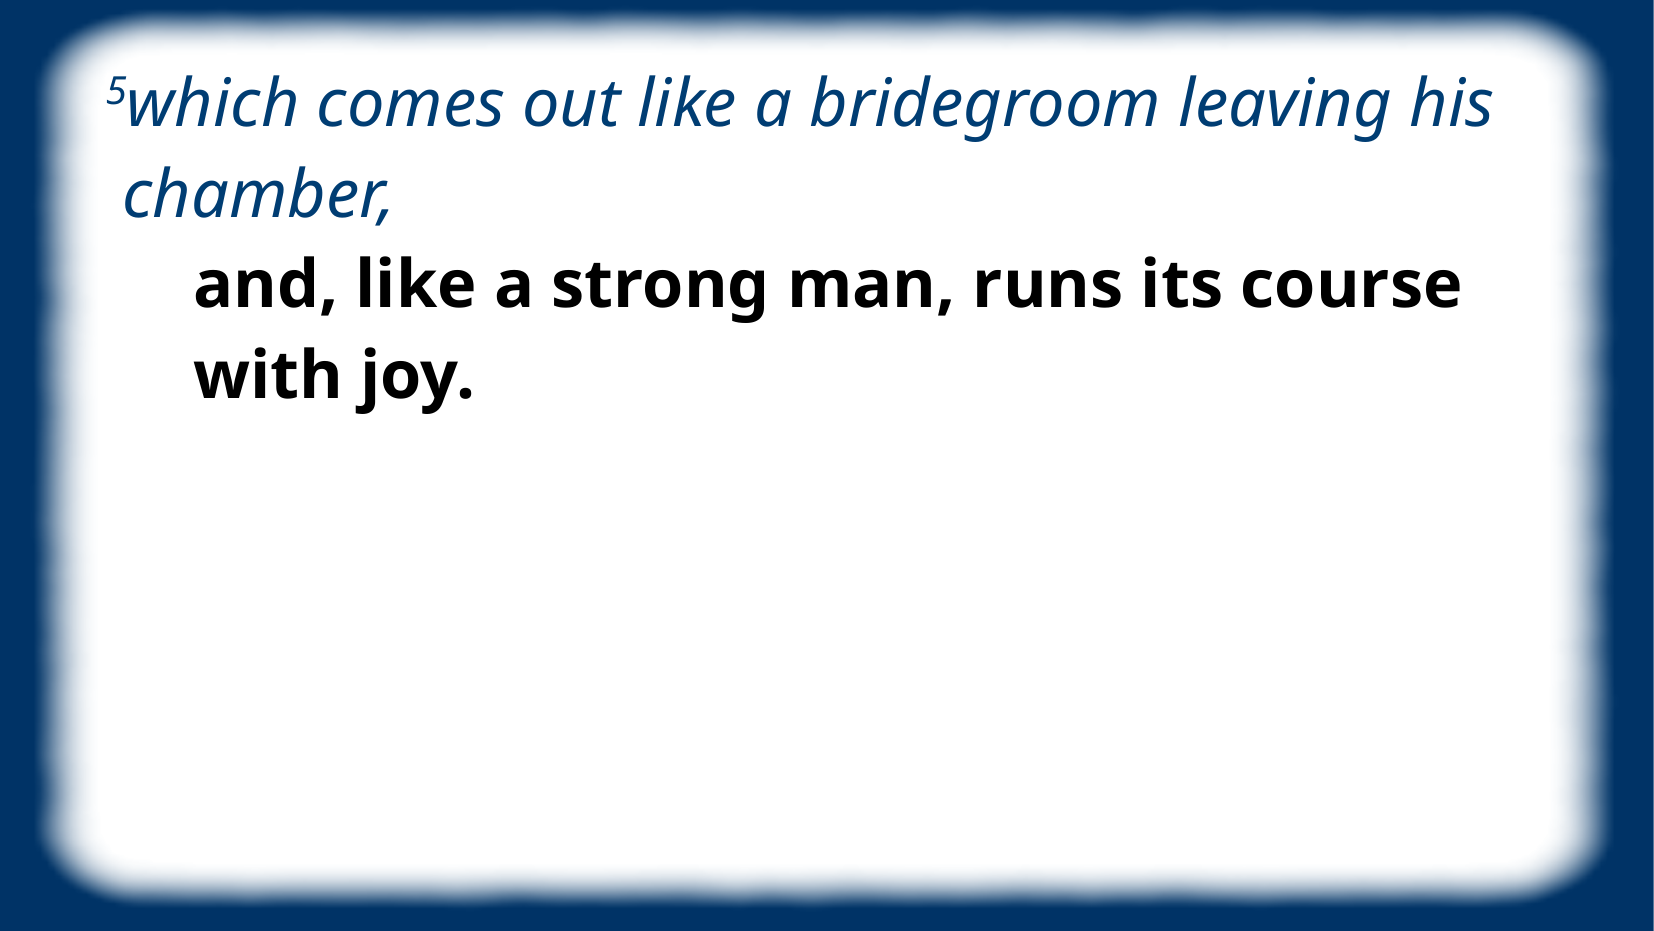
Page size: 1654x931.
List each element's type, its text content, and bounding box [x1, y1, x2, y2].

text_box 5which comes out like a bridegroom leaving his chamber, and, like a strong man, runs its course with joy. [90, 47, 1546, 421]
picture [0, 0, 1654, 931]
